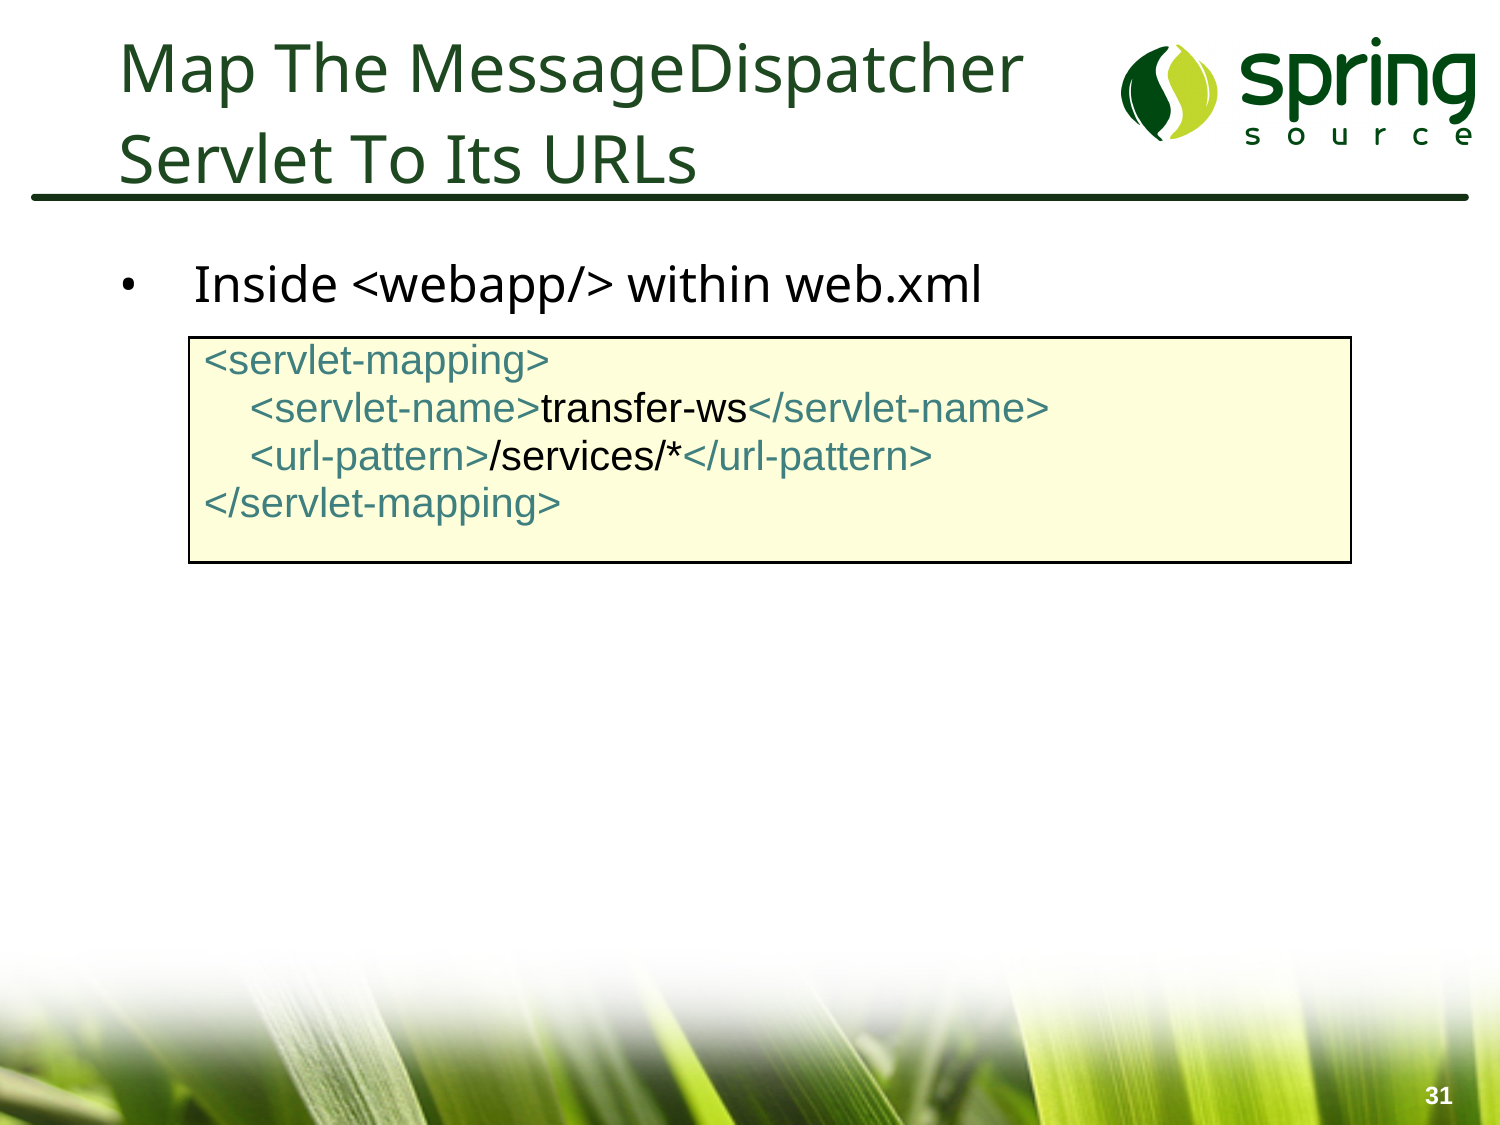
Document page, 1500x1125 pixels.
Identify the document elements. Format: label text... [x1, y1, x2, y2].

list Inside <webapp/> within web.xml [104, 241, 1382, 914]
title Map The MessageDispatcher Servlet To Its URLs [103, 14, 1136, 192]
picture [0, 944, 1500, 1125]
picture [1136, 37, 1475, 145]
